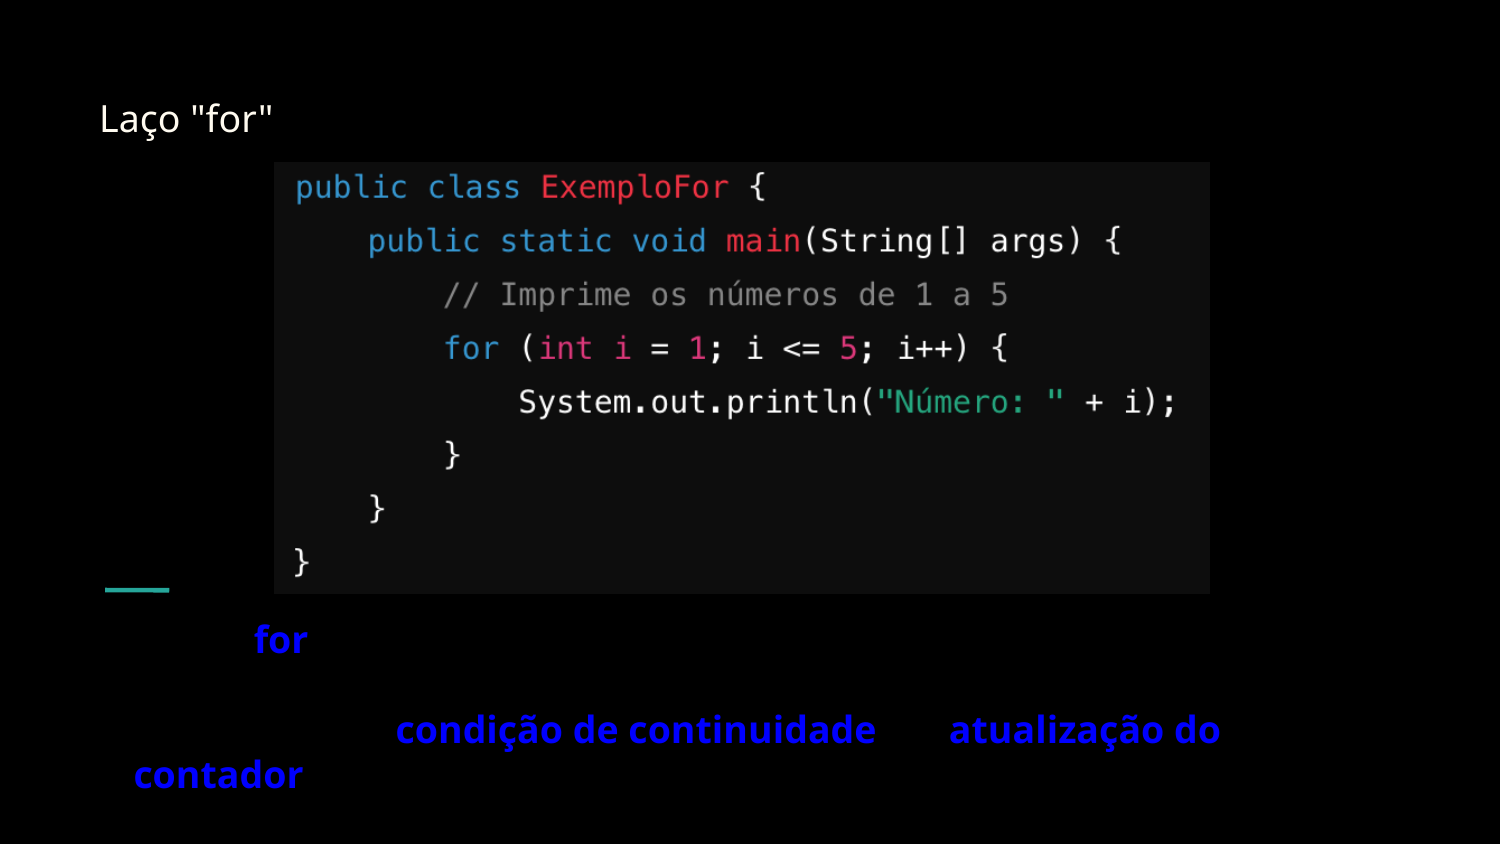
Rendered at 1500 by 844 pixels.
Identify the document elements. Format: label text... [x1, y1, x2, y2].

text_box O laço for é usado quando sabemos antecipadamente quantas vezes queremos executar um bloco de código. A sintaxe do for inclui a inicialização, a condição de continuidade e a atualização do contador. [118, 601, 1416, 812]
picture [274, 162, 1210, 594]
title Laço "for" [84, 40, 840, 156]
